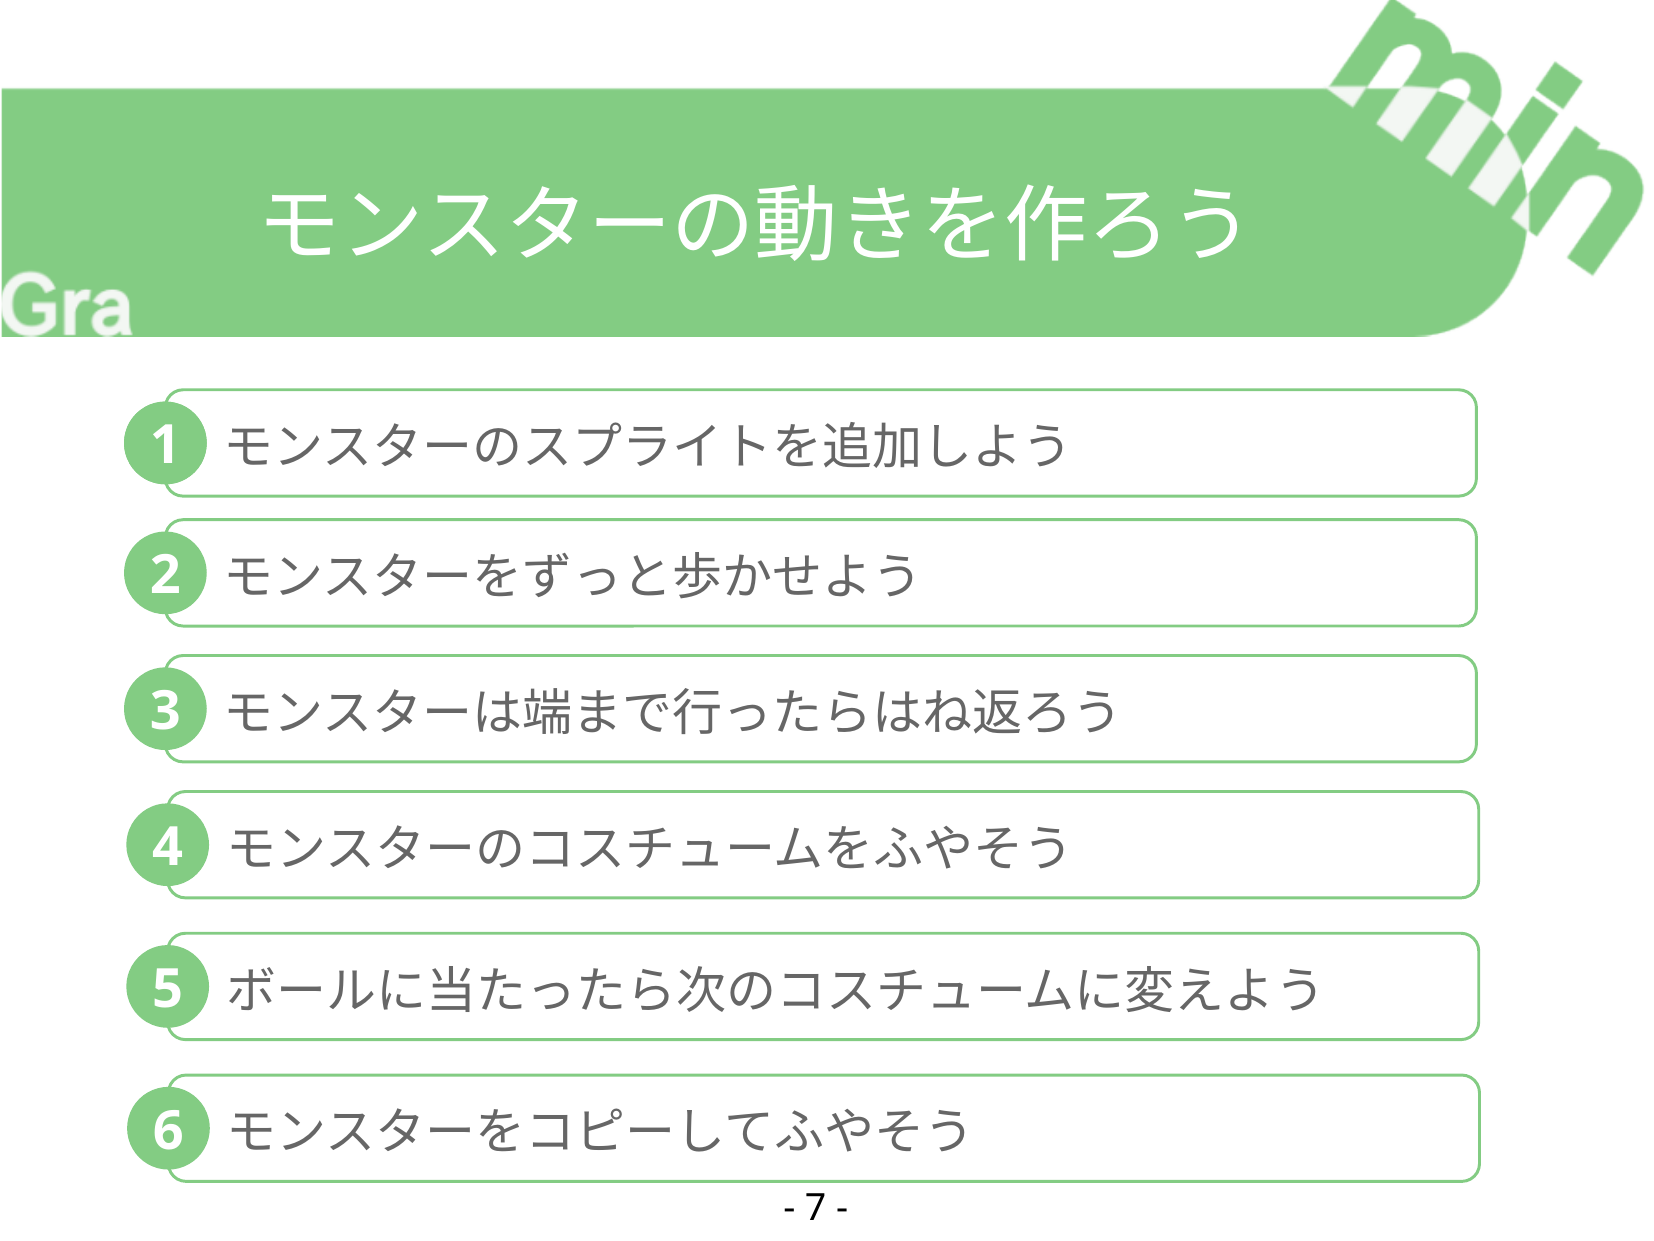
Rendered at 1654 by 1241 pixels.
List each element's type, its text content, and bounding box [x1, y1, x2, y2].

text_box ボールに当たったら次のコスチュームに変えよう [168, 933, 1479, 1040]
title モンスターの動きを作ろう [11, 113, 1501, 324]
text_box 6 [127, 1086, 210, 1170]
text_box - 7 - [768, 1173, 886, 1241]
picture [1, 0, 1654, 337]
text_box モンスターをずっと歩かせよう [166, 519, 1477, 627]
text_box 2 [124, 531, 207, 615]
text_box モンスターのコスチュームをふやそう [168, 791, 1479, 898]
text_box 1 [124, 401, 207, 485]
text_box モンスターは端まで行ったらはね返ろう [166, 655, 1477, 762]
text_box モンスターのスプライトを追加しよう [166, 389, 1477, 497]
text_box 5 [126, 945, 210, 1028]
text_box 3 [124, 667, 207, 751]
text_box モンスターをコピーしてふやそう [169, 1075, 1480, 1182]
text_box 4 [126, 803, 210, 887]
